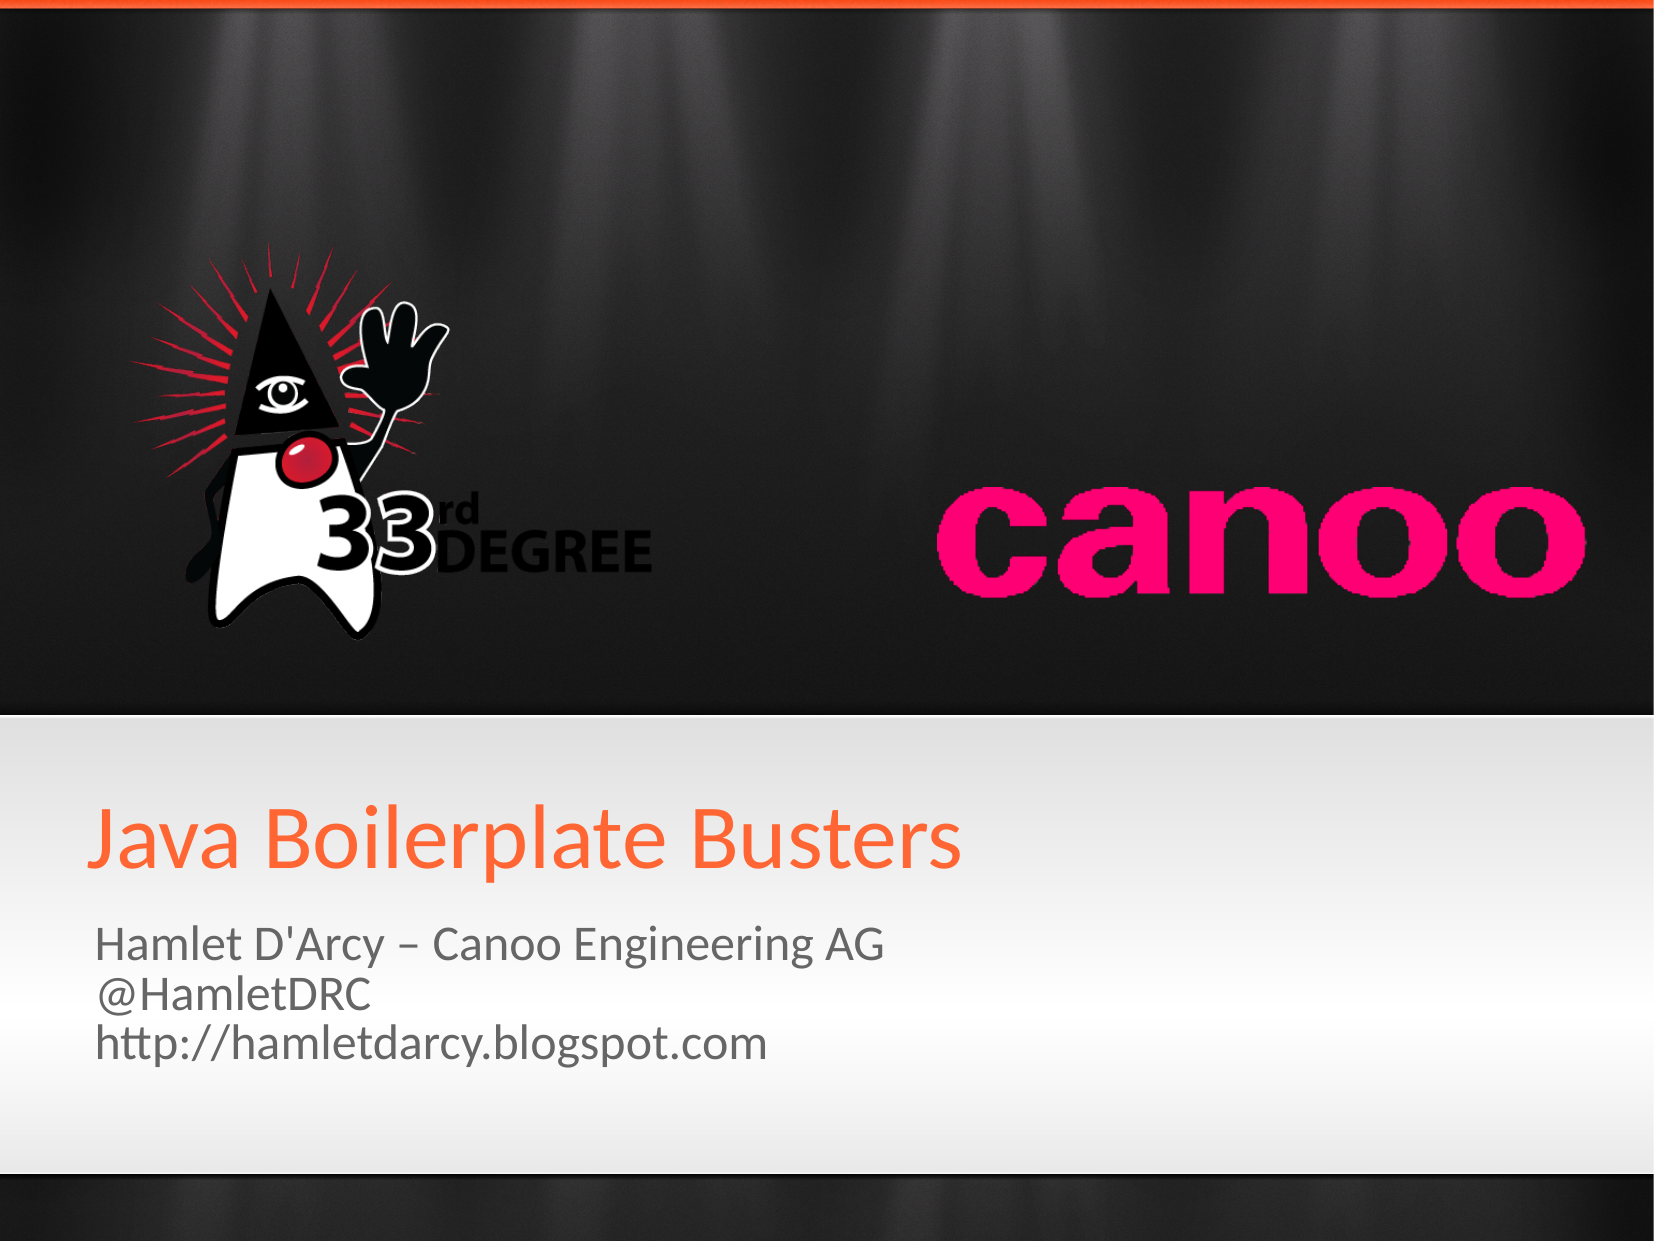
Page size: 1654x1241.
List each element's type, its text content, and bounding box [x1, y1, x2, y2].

title Java Boilerplate Busters [86, 742, 1576, 950]
picture [0, 0, 1654, 1241]
title Hamlet D'Arcy – Canoo Engineering AG @HamletDRC http://hamletdarcy.blogspot.com [94, 893, 1583, 1101]
